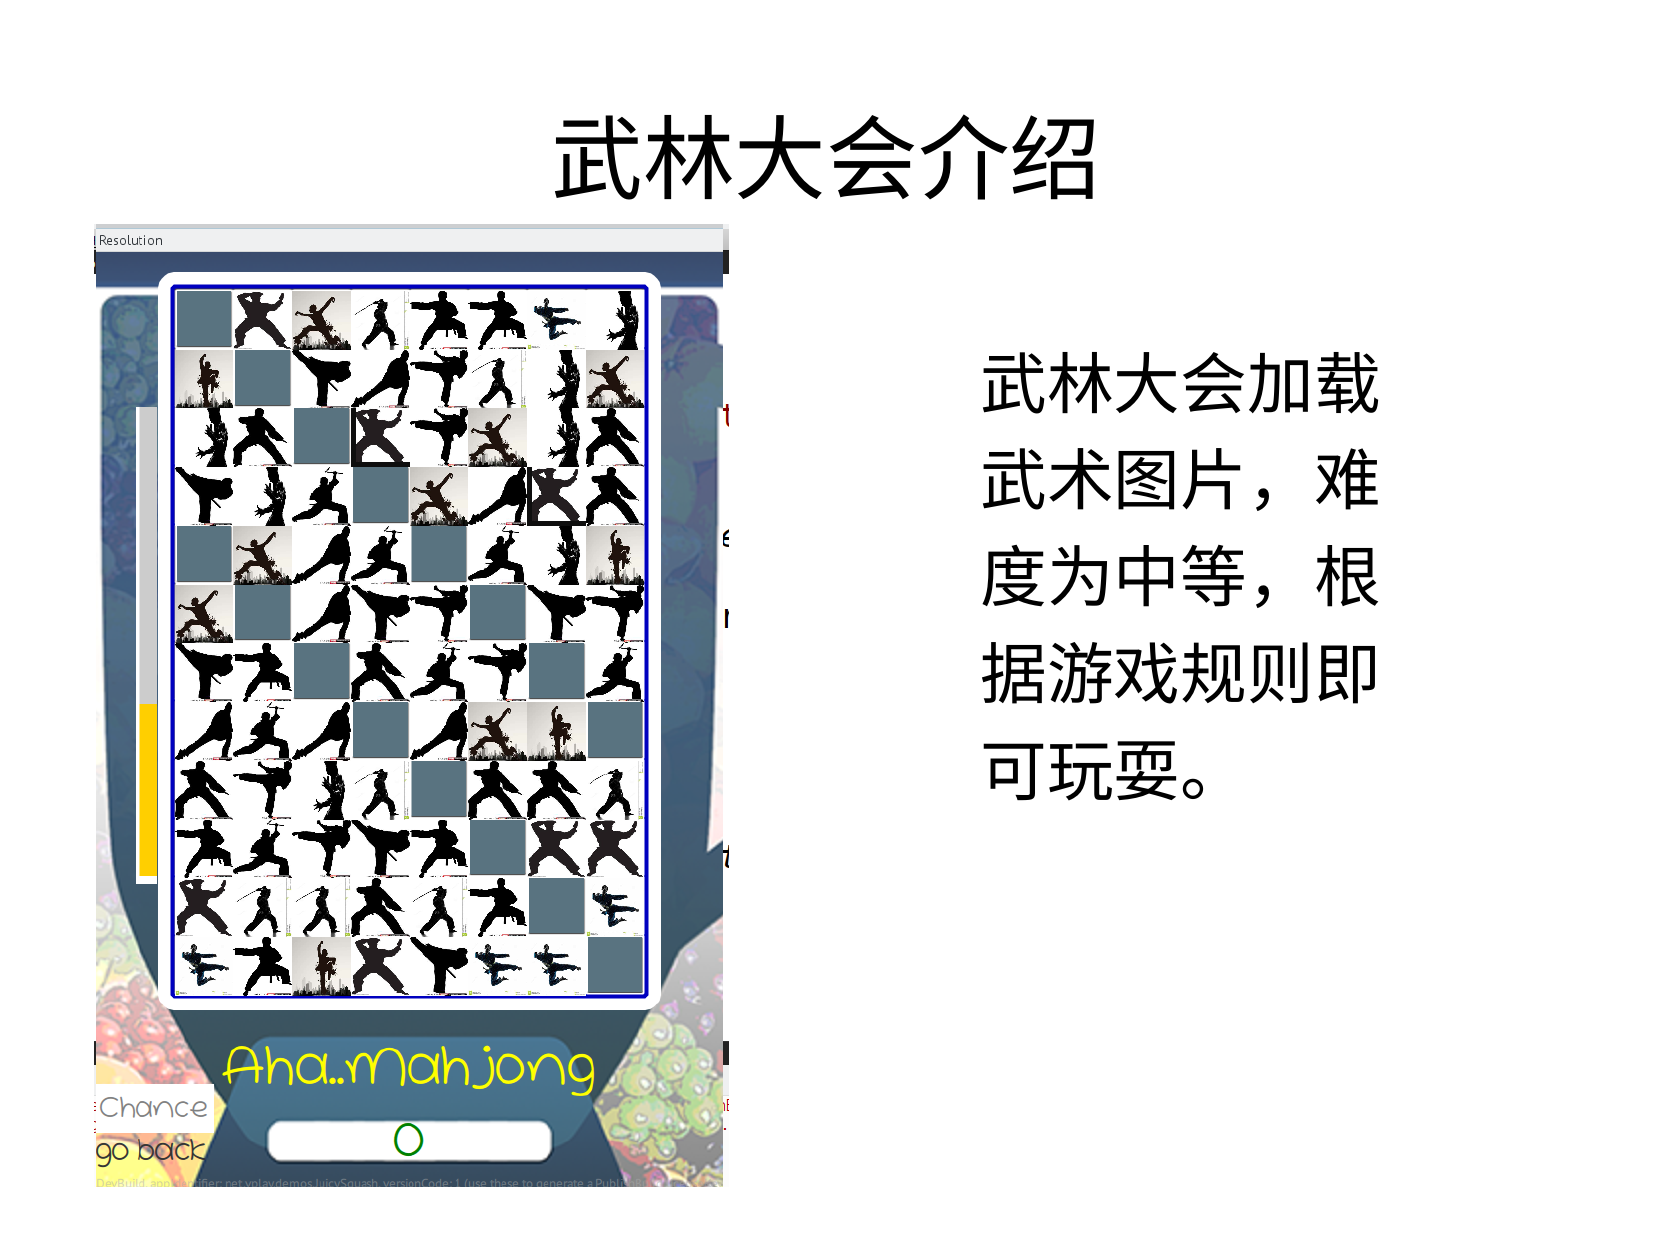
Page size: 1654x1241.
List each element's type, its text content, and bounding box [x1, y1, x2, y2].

list 武林大会加载武术图片，难度为中等，根据游戏规则即可玩耍。 [909, 330, 1441, 1050]
picture [94, 224, 729, 1187]
title 武林大会介绍 [82, 49, 1571, 257]
